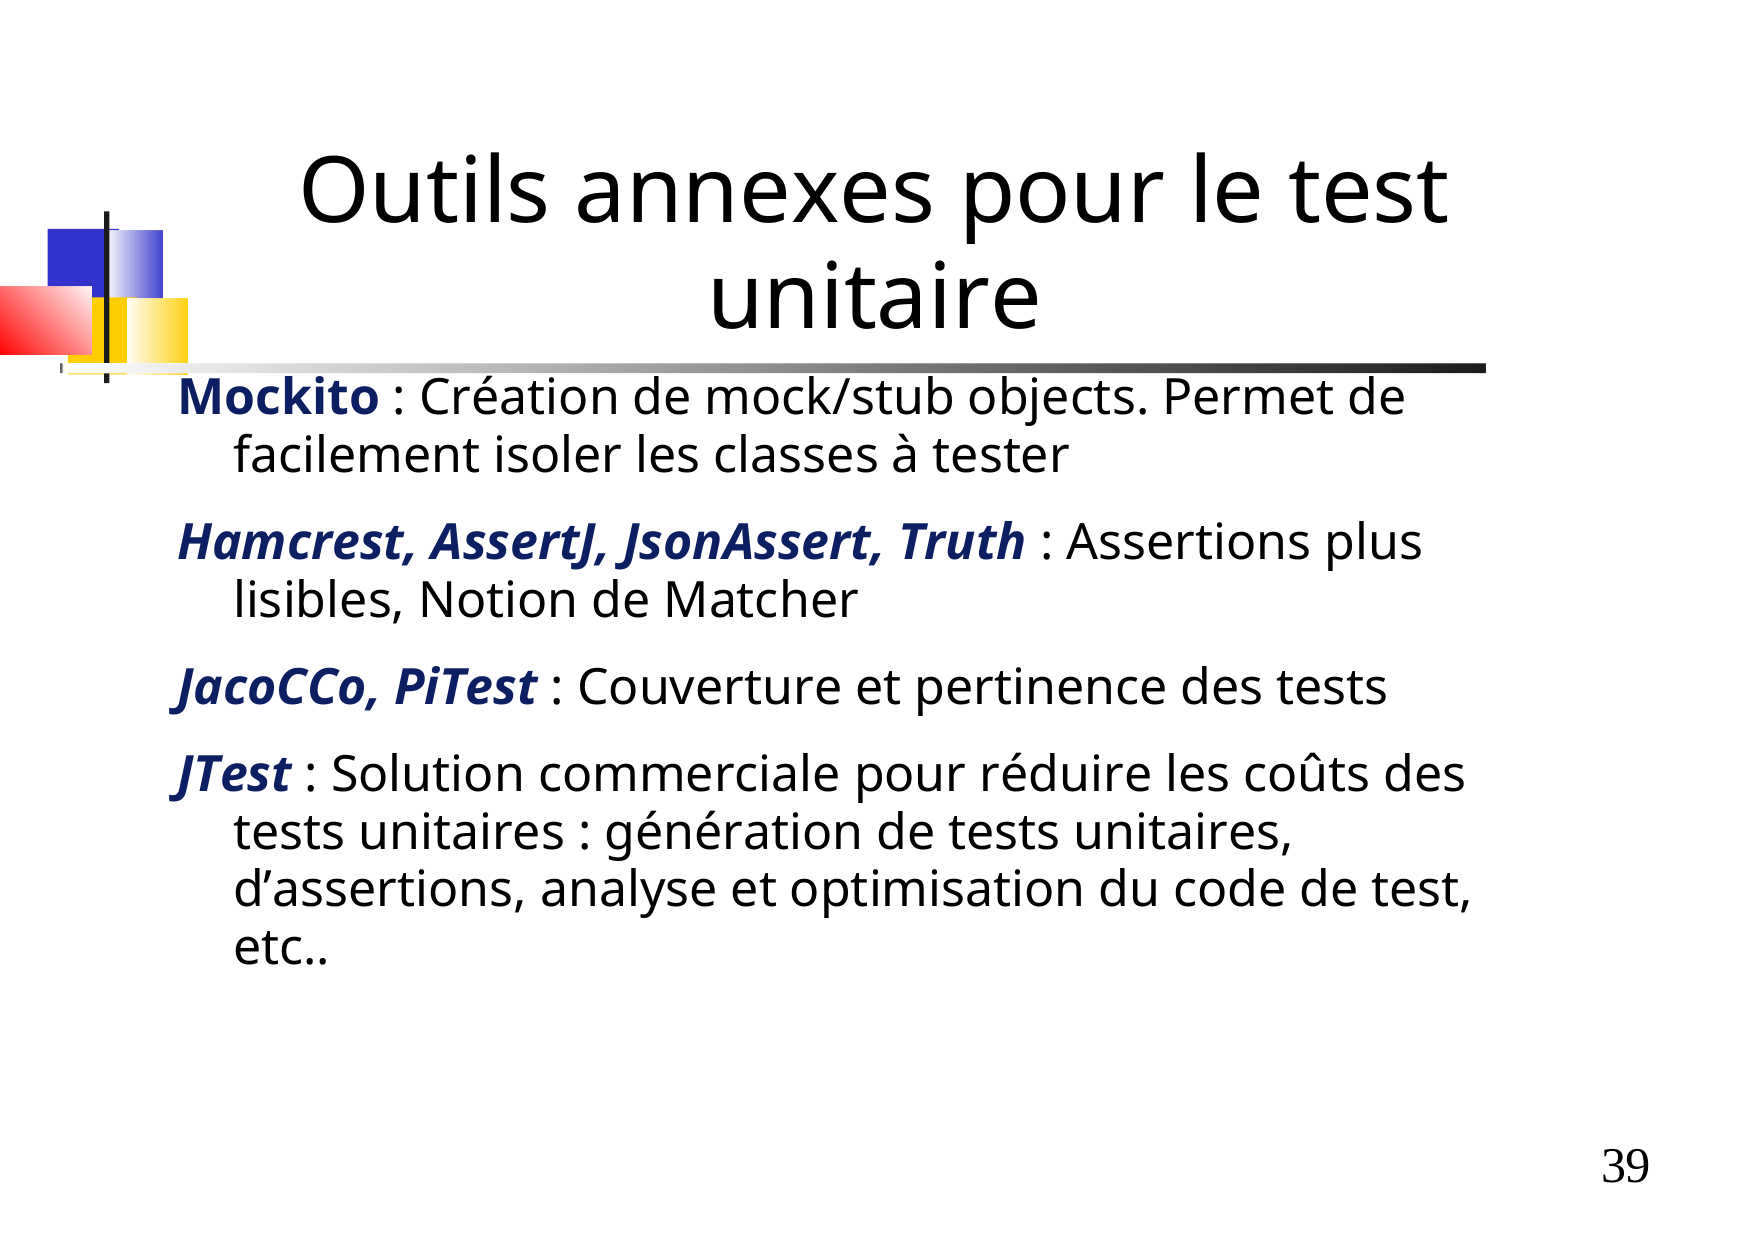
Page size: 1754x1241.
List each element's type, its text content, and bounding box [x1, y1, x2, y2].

title Outils annexes pour le test unitaire [183, 136, 1567, 350]
picture [60, 229, 188, 384]
picture [0, 285, 92, 355]
text_box Mockito : Création de mock/stub objects. Permet de facilement isoler les classes à tester Hamcrest, AssertJ, JsonAssert, Truth : Assertions plus lisibles, Notion de Matcher JacoCCo, PiTest : Couverture et pertinence des tests JTest : Solution commerciale pour réduire les coûts des tests unitaires : génération de tests unitaires, d’assertions, analyse et optimisation du code de test, etc.. [176, 363, 1534, 977]
slide_number 39 [1569, 1135, 1660, 1241]
